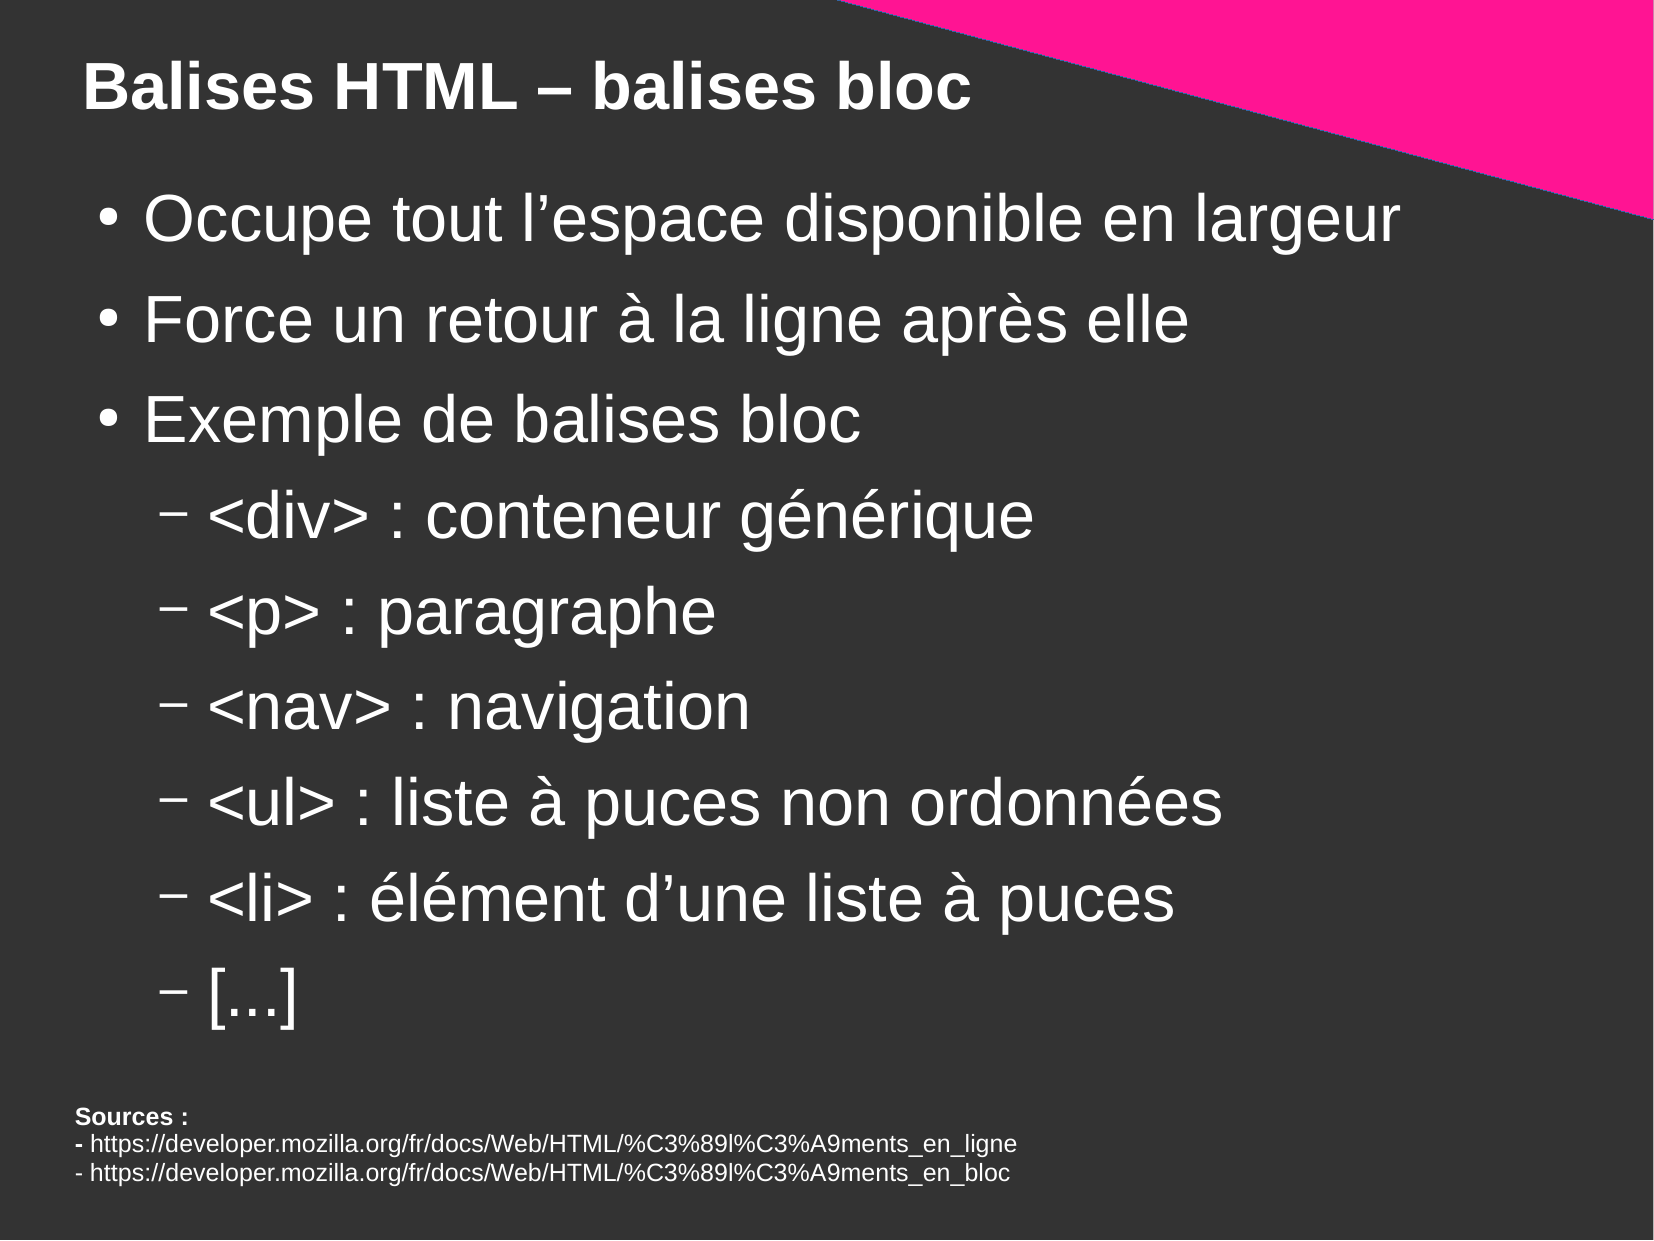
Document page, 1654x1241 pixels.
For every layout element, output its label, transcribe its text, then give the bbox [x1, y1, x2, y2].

title Balises HTML – balises bloc [82, 49, 1435, 162]
text_box [837, 0, 1654, 220]
list Occupe tout l’espace disponible en largeur Force un retour à la ligne après elle Exemple de balises bloc <div> : conteneur générique <p> : paragraphe <nav> : navigation <ul> : liste à puces non ordonnées <li> : élément d’une liste à puces [...] [80, 180, 1620, 1035]
text_box Sources : - https://developer.mozilla.org/fr/docs/Web/HTML/%C3%89l%C3%A9ments_en_ligne - https://developer.mozilla.org/fr/docs/Web/HTML/%C3%89l%C3%A9ments_en_bloc [59, 1094, 1546, 1227]
